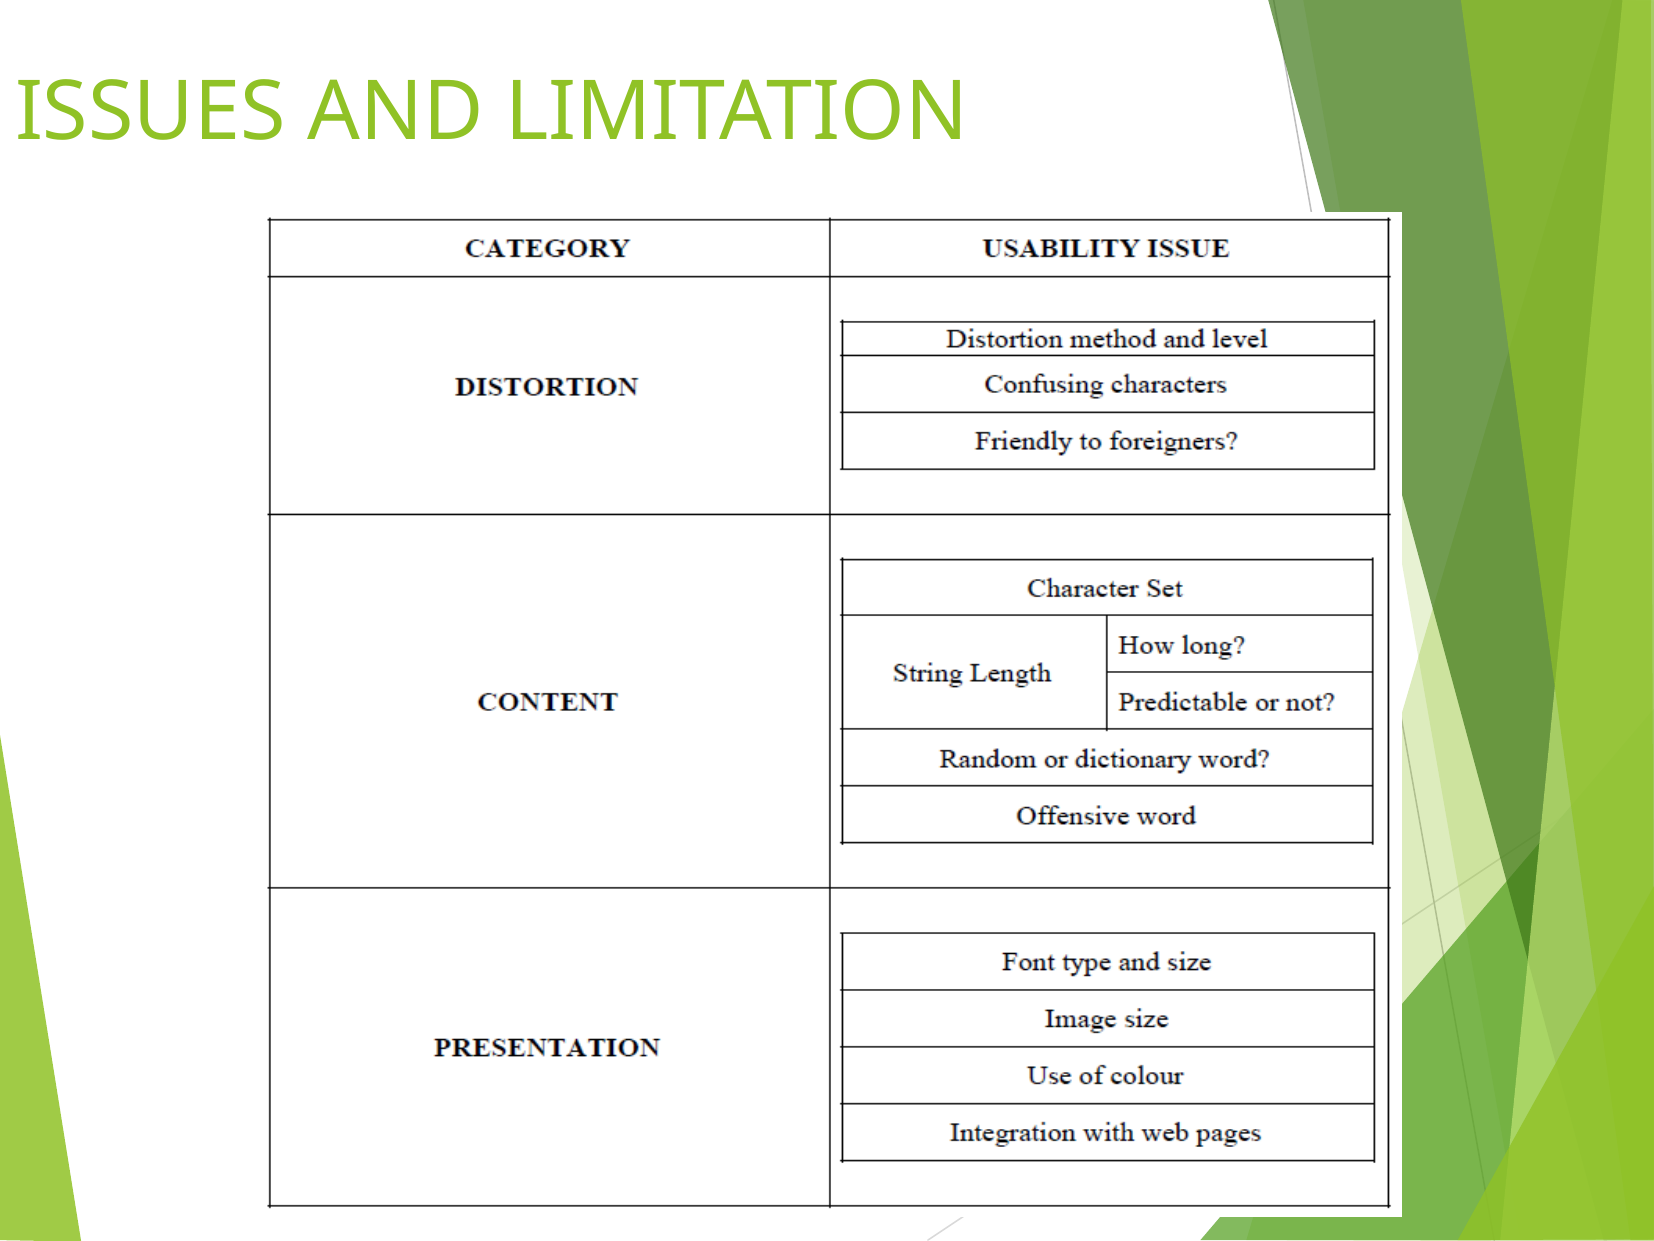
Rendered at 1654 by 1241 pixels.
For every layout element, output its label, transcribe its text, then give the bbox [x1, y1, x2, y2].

picture [260, 212, 1402, 1217]
title ISSUES AND LIMITATION [0, 49, 1489, 257]
